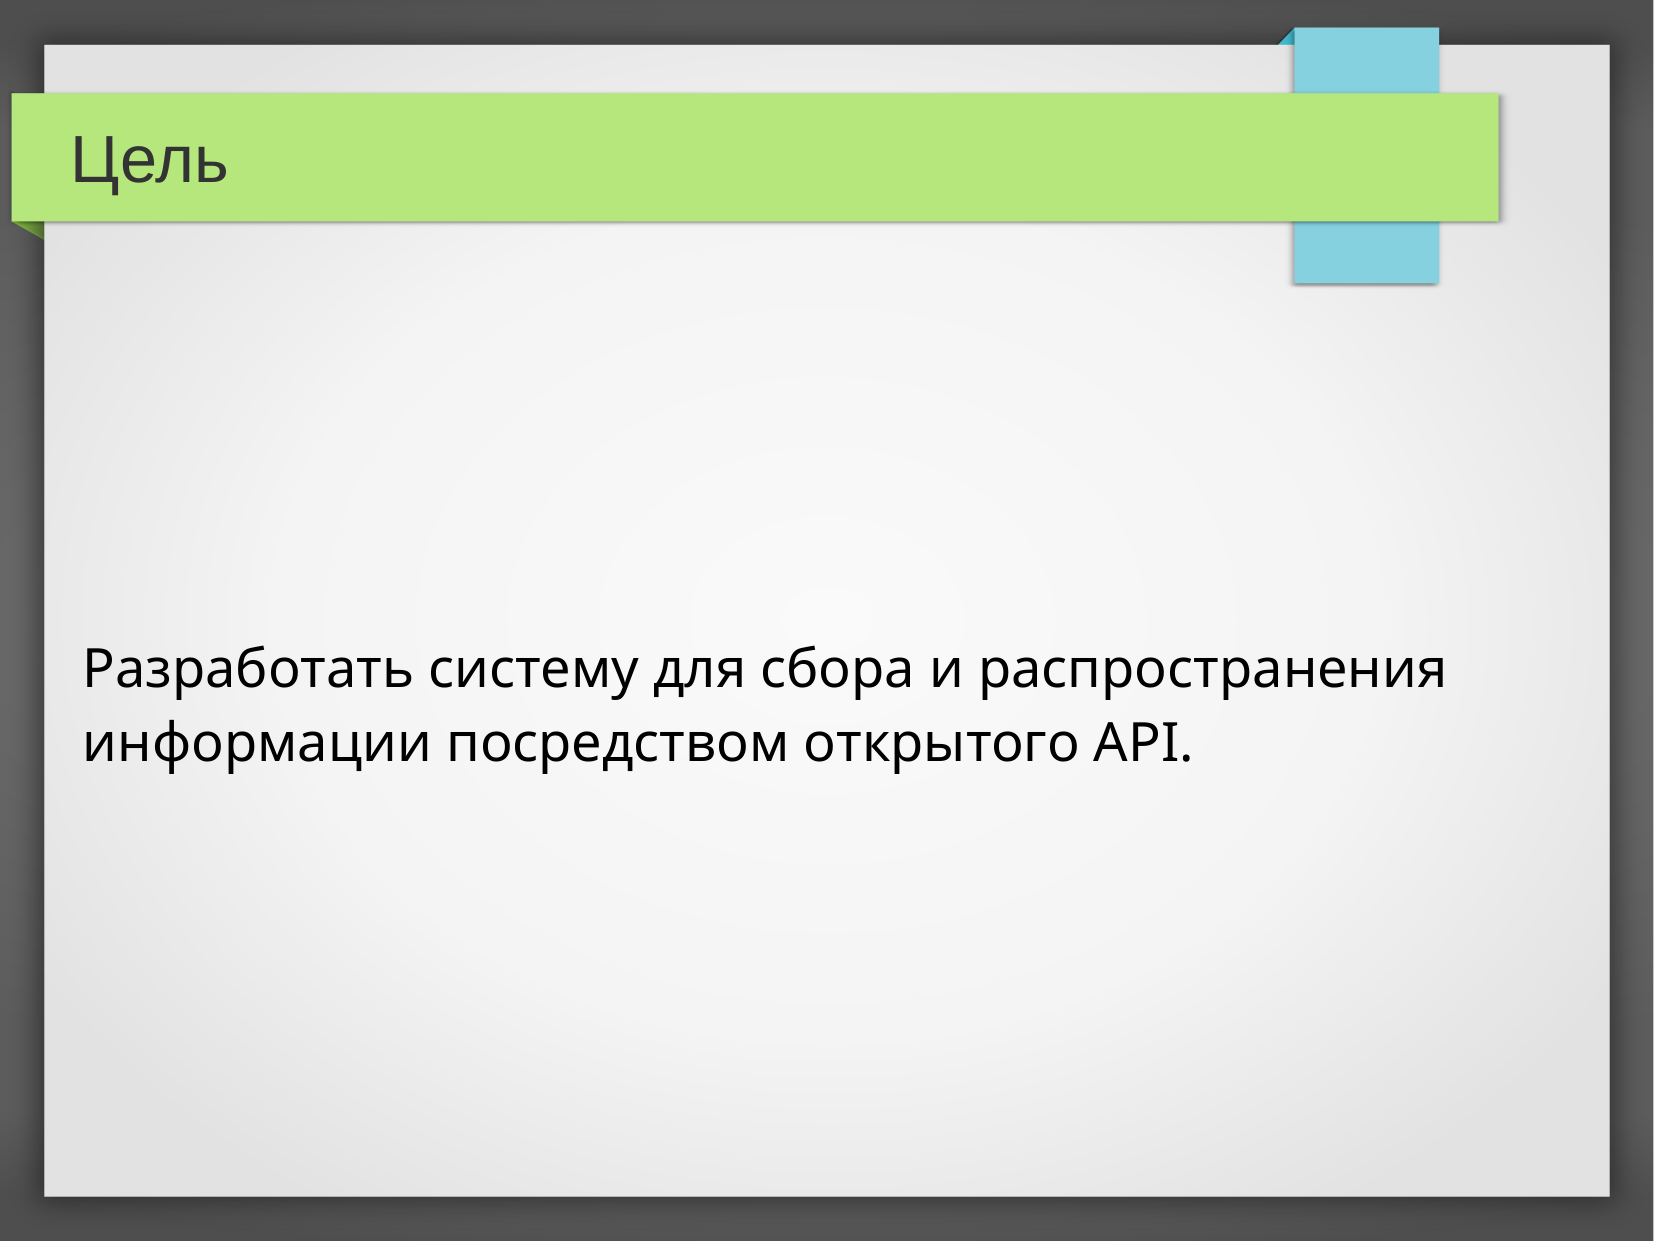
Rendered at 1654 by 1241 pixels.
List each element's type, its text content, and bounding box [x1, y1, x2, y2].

subtitle Разработать систему для сбора и распространения информации посредством открытого API. [82, 343, 1538, 1063]
picture [0, 0, 1654, 1241]
title Цель [70, 106, 1229, 213]
